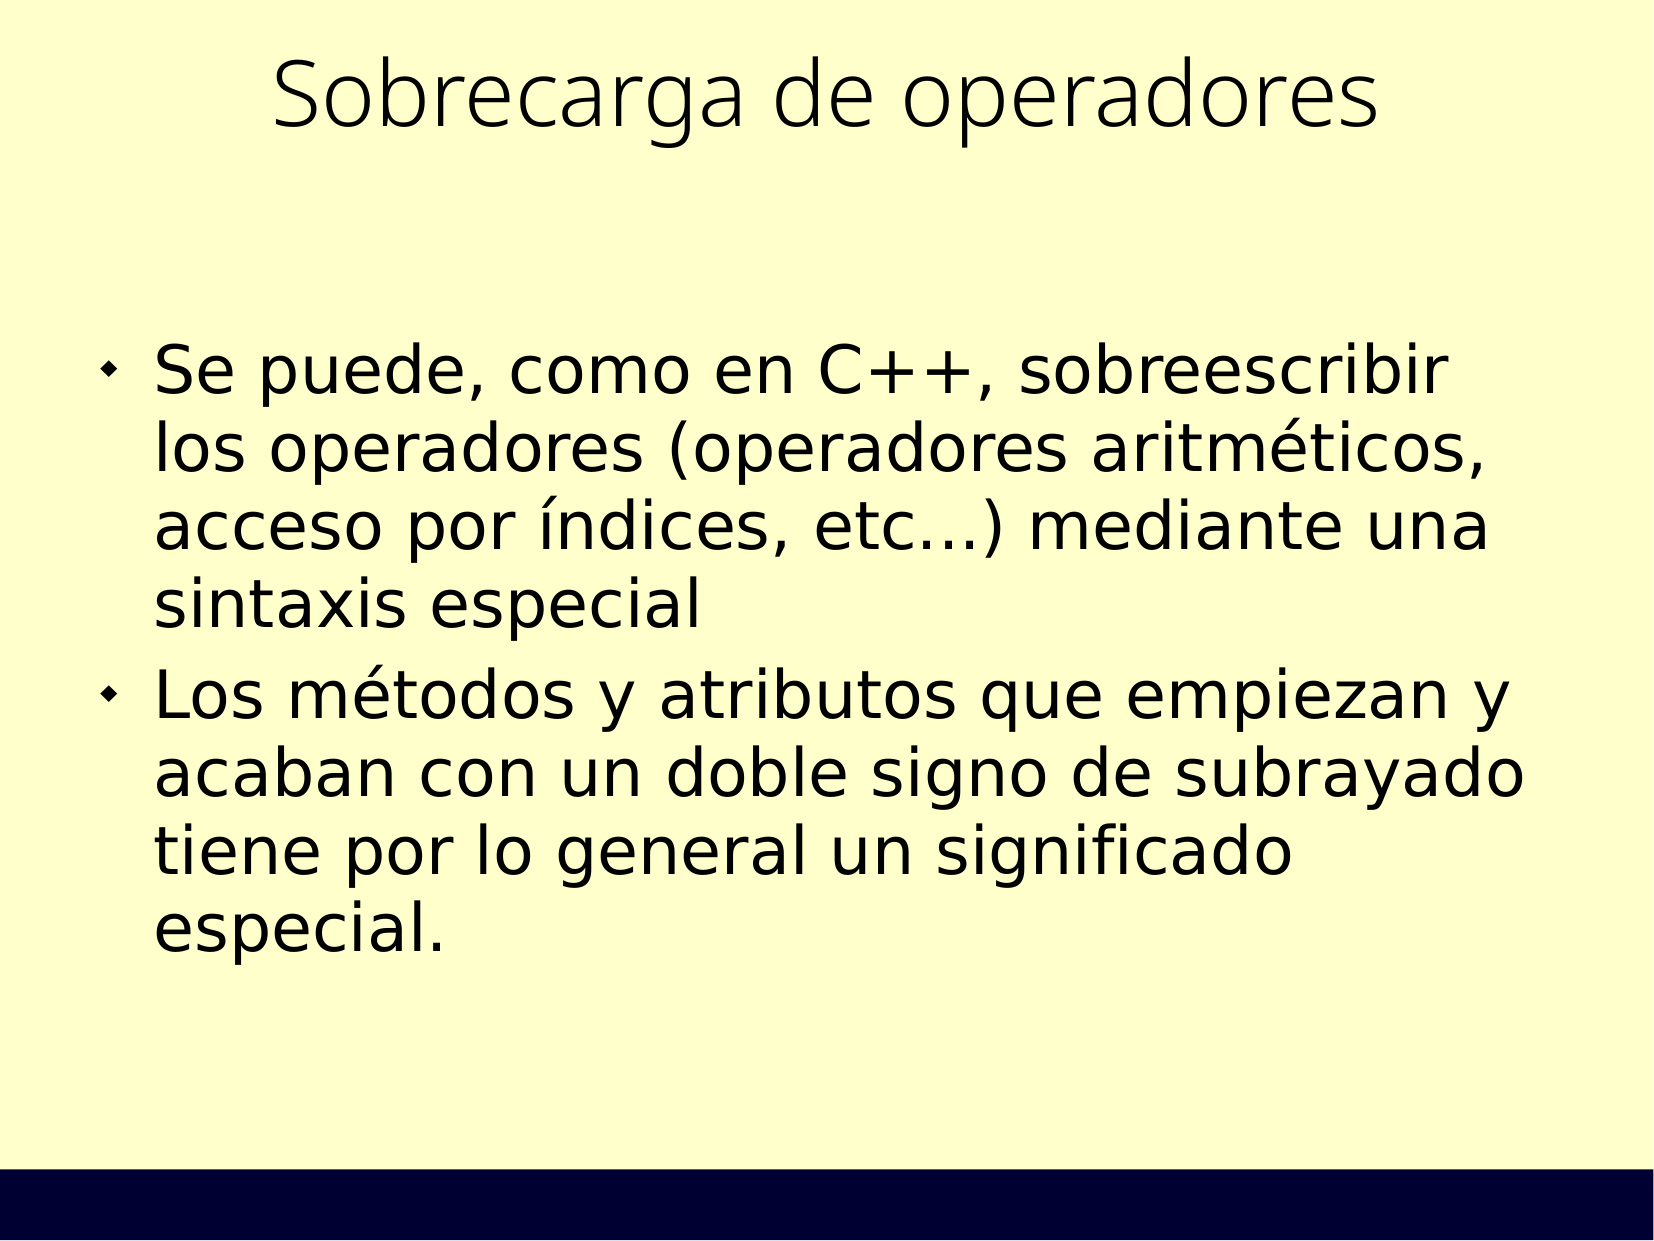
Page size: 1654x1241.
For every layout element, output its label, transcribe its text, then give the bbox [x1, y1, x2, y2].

list Se puede, como en C++, sobreescribir los operadores (operadores aritméticos, acceso por índices, etc...) mediante una sintaxis especial Los métodos y atributos que empiezan y acaban con un doble signo de subrayado tiene por lo general un significado especial. [82, 290, 1538, 1010]
title Sobrecarga de operadores [82, 42, 1571, 264]
